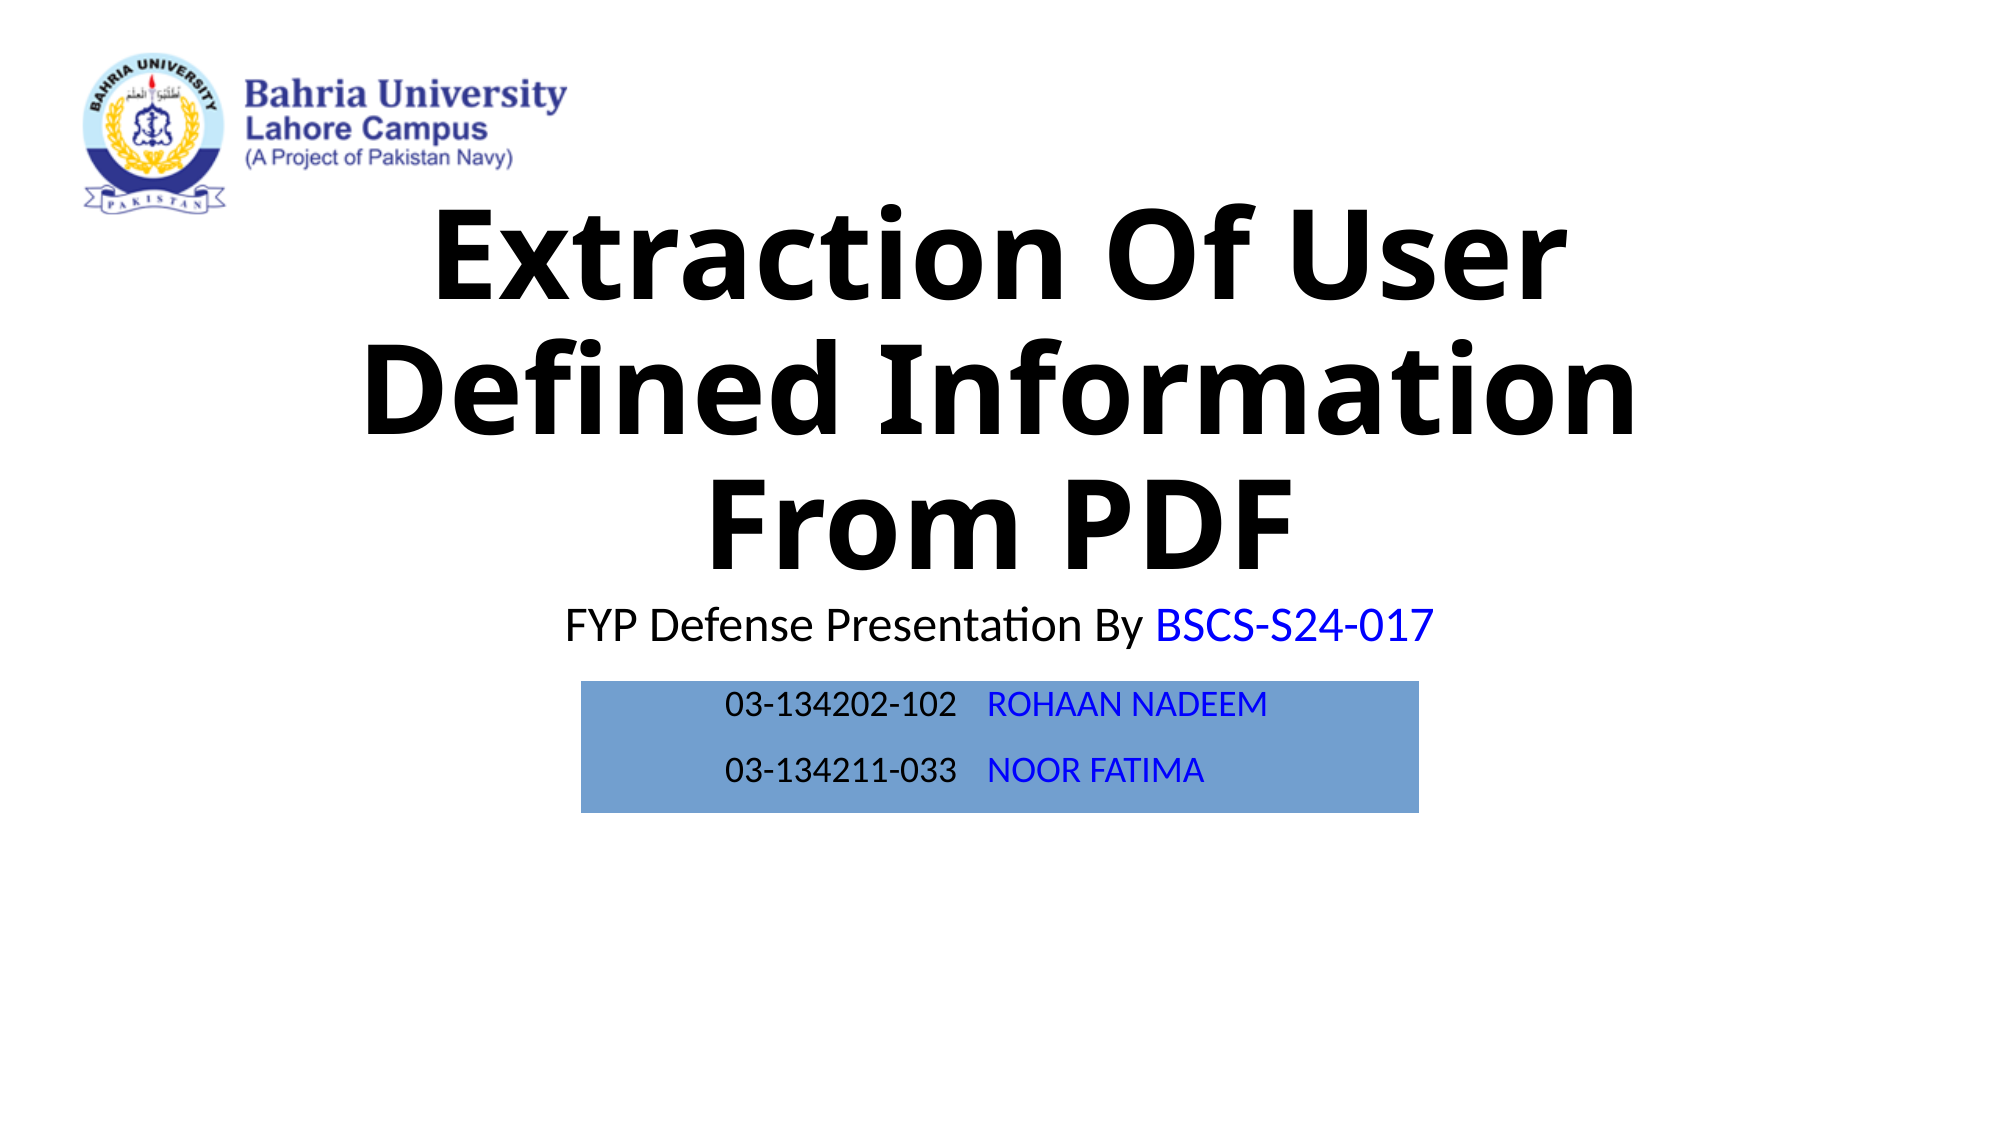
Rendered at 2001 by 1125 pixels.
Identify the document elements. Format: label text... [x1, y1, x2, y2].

subtitle FYP Defense Presentation By BSCS-S24-017 [249, 590, 1750, 666]
table_header 03-134202-102 [581, 681, 972, 747]
picture [67, 48, 732, 237]
table_cell NOOR FATIMA [972, 747, 1419, 813]
table_cell 03-134211-033 [581, 747, 972, 813]
title Extraction Of User Defined Information From PDF [249, 184, 1750, 576]
table_header ROHAAN NADEEM [972, 681, 1419, 747]
